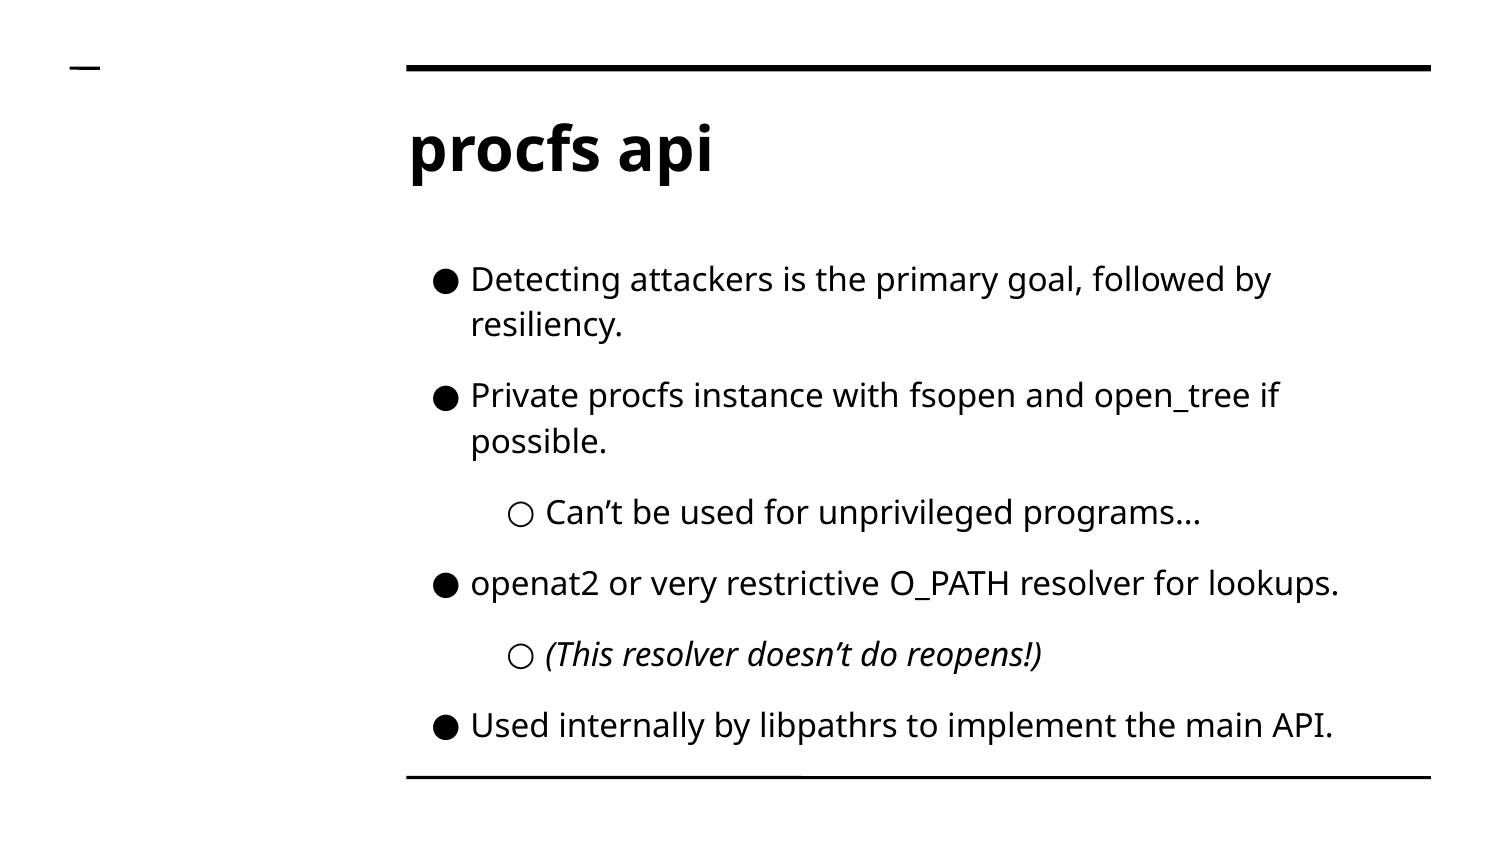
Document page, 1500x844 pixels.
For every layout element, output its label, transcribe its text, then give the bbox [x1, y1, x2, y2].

list Detecting attackers is the primary goal, followed by resiliency. Private procfs instance with fsopen and open_tree if possible. Can’t be used for unprivileged programs… openat2 or very restrictive O_PATH resolver for lookups. (This resolver doesn’t do reopens!) Used internally by libpathrs to implement the main API. [395, 236, 1433, 730]
title procfs api [393, 94, 1431, 199]
